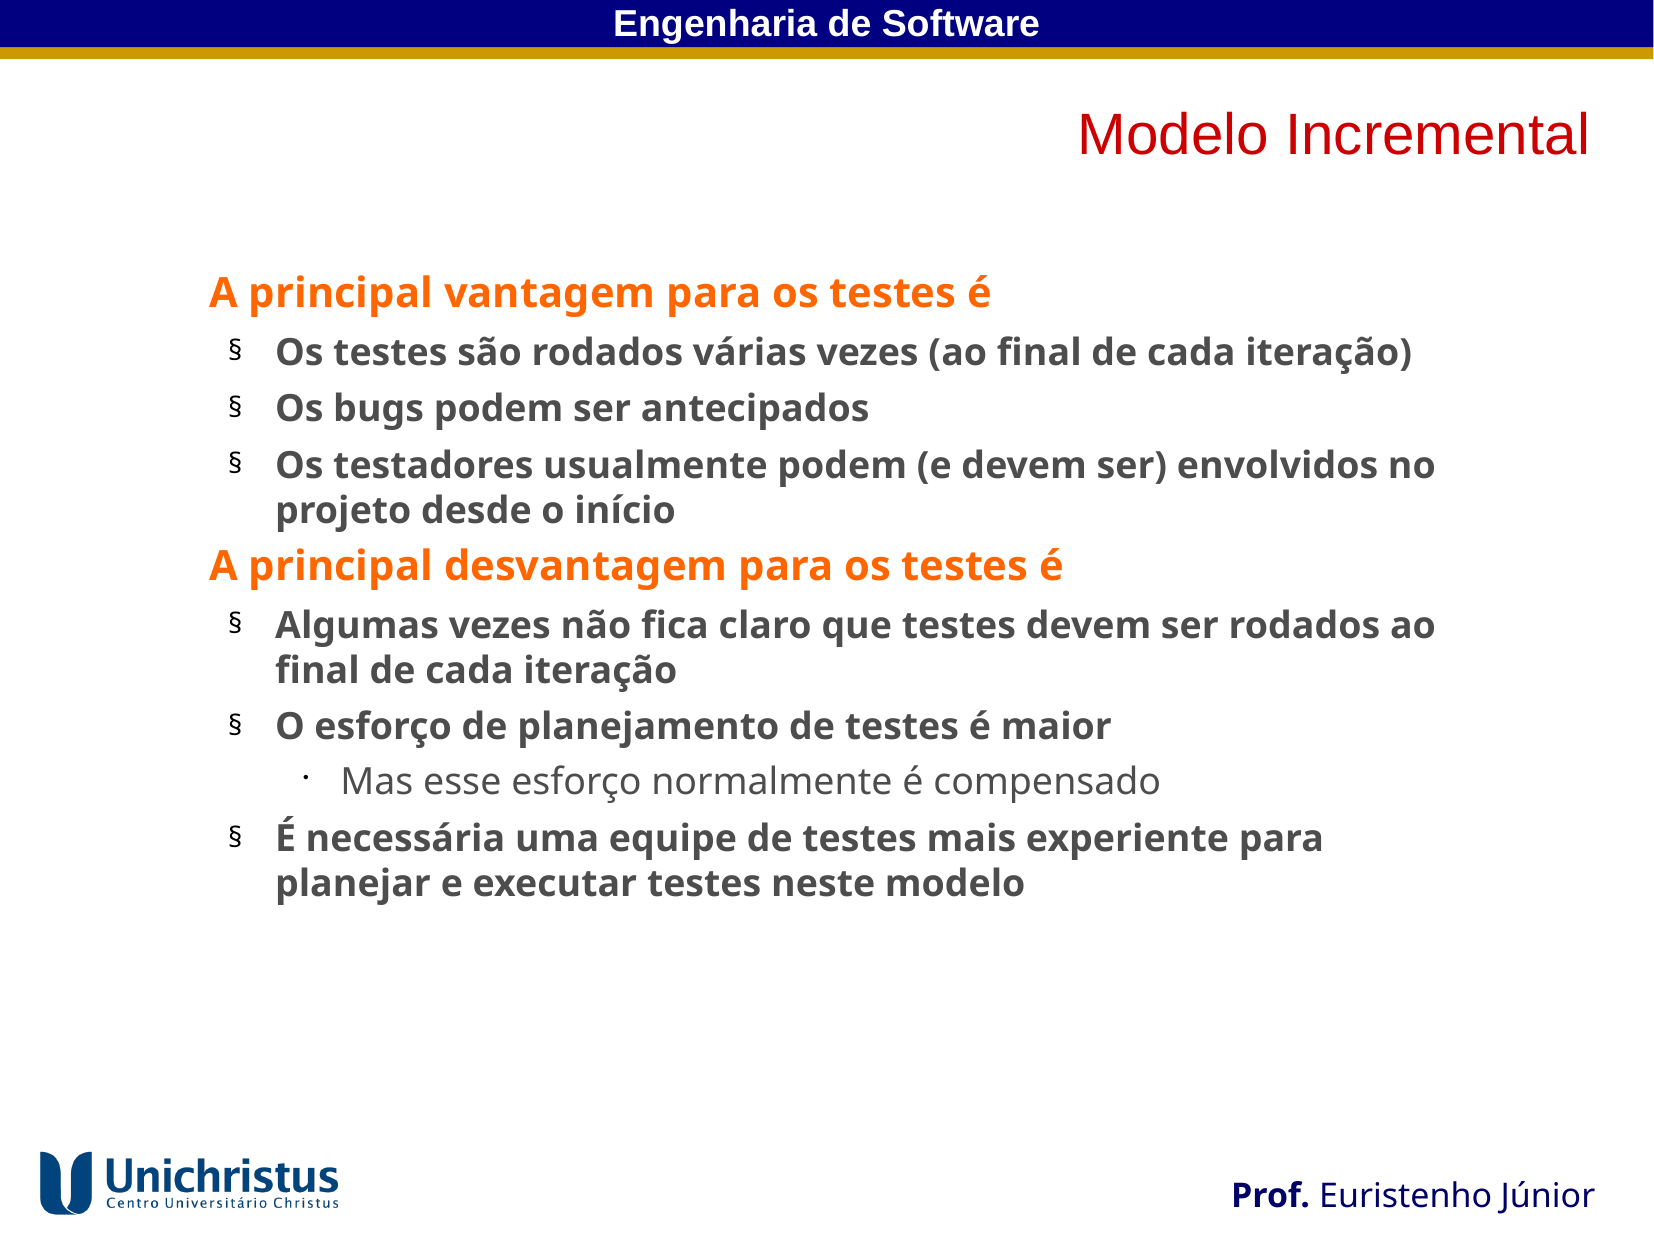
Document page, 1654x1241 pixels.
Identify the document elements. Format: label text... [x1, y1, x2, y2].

text_box Prof. Euristenho Júnior [1216, 1163, 1654, 1224]
text_box Modelo Incremental [1062, 94, 1630, 201]
text_box A principal vantagem para os testes é Os testes são rodados várias vezes (ao final de cada iteração) Os bugs podem ser antecipados Os testadores usualmente podem (e devem ser) envolvidos no projeto desde o início A principal desvantagem para os testes é Algumas vezes não fica claro que testes devem ser rodados ao final de cada iteração O esforço de planejamento de testes é maior Mas esse esforço normalmente é compensado É necessária uma equipe de testes mais experiente para planejar e executar testes neste modelo [138, 258, 1489, 898]
text_box Engenharia de Software [0, 0, 1654, 48]
text_box [0, 48, 1654, 60]
picture [35, 1148, 343, 1217]
